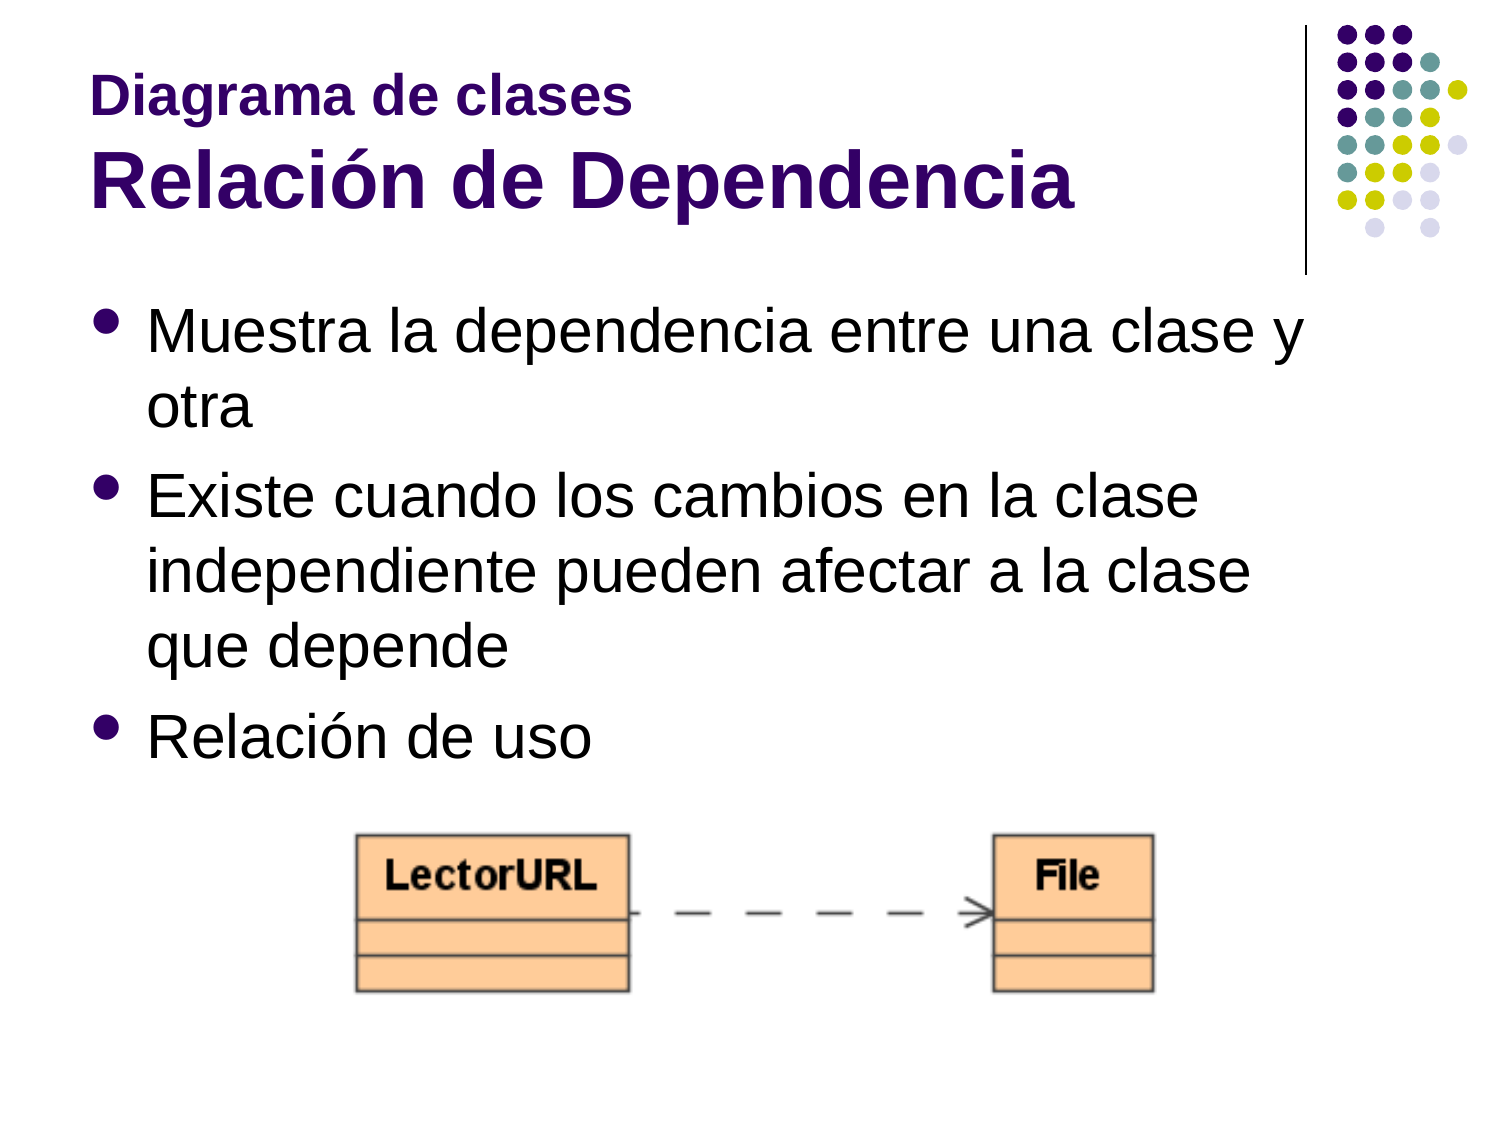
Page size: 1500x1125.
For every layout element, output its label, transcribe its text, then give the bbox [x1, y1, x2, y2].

picture [301, 786, 1199, 1033]
list Muestra la dependencia entre una clase y otra Existe cuando los cambios en la clase independiente pueden afectar a la clase que depende Relación de uso [75, 282, 1353, 1006]
title Diagrama de clases Relación de Dependencia [74, 20, 1313, 233]
